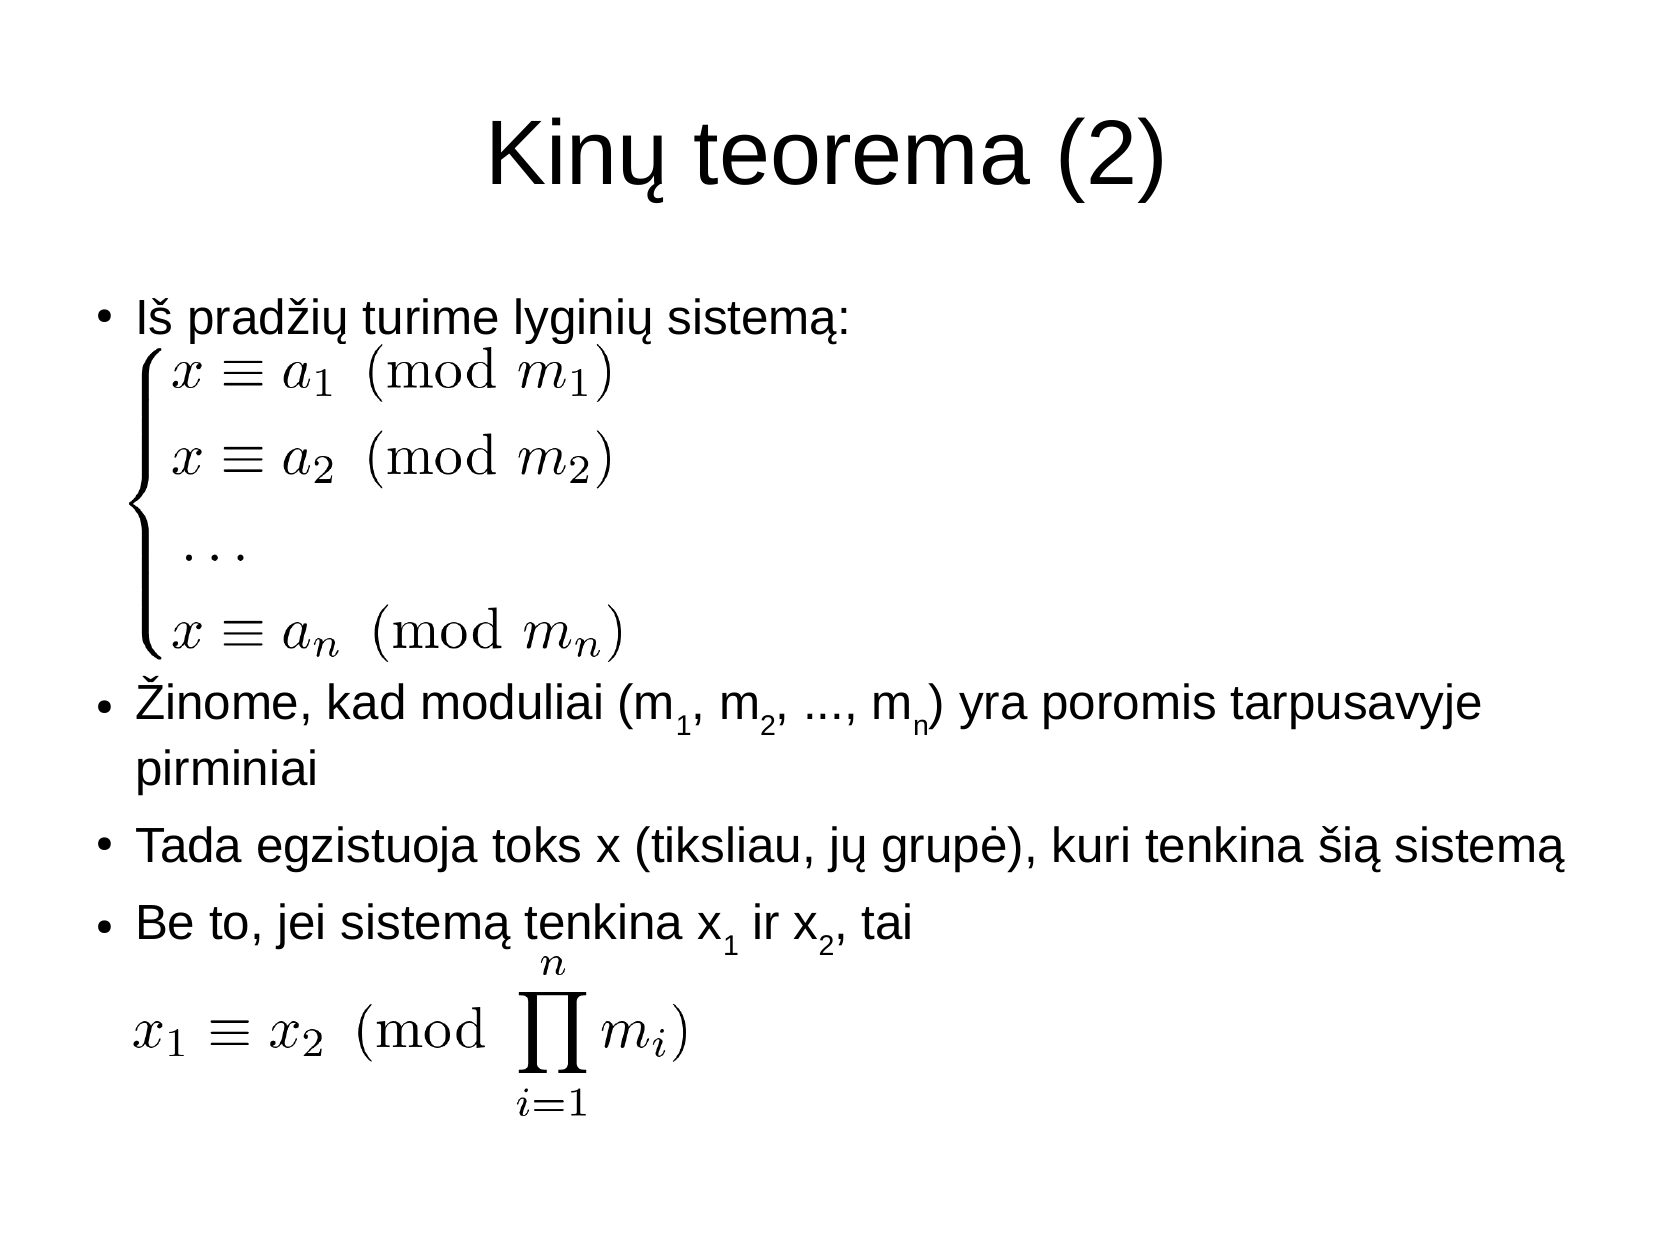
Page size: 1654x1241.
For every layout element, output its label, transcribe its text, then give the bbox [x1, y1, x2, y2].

picture [129, 344, 621, 662]
picture [133, 956, 686, 1116]
title Kinų teorema (2) [82, 49, 1571, 257]
list Iš pradžių turime lyginių sistemą: Žinome, kad moduliai (m1, m2, ..., mn) yra poromis tarpusavyje pirminiai Tada egzistuoja toks x (tiksliau, jų grupė), kuri tenkina šią sistemą Be to, jei sistemą tenkina x1 ir x2, tai [82, 290, 1571, 1010]
